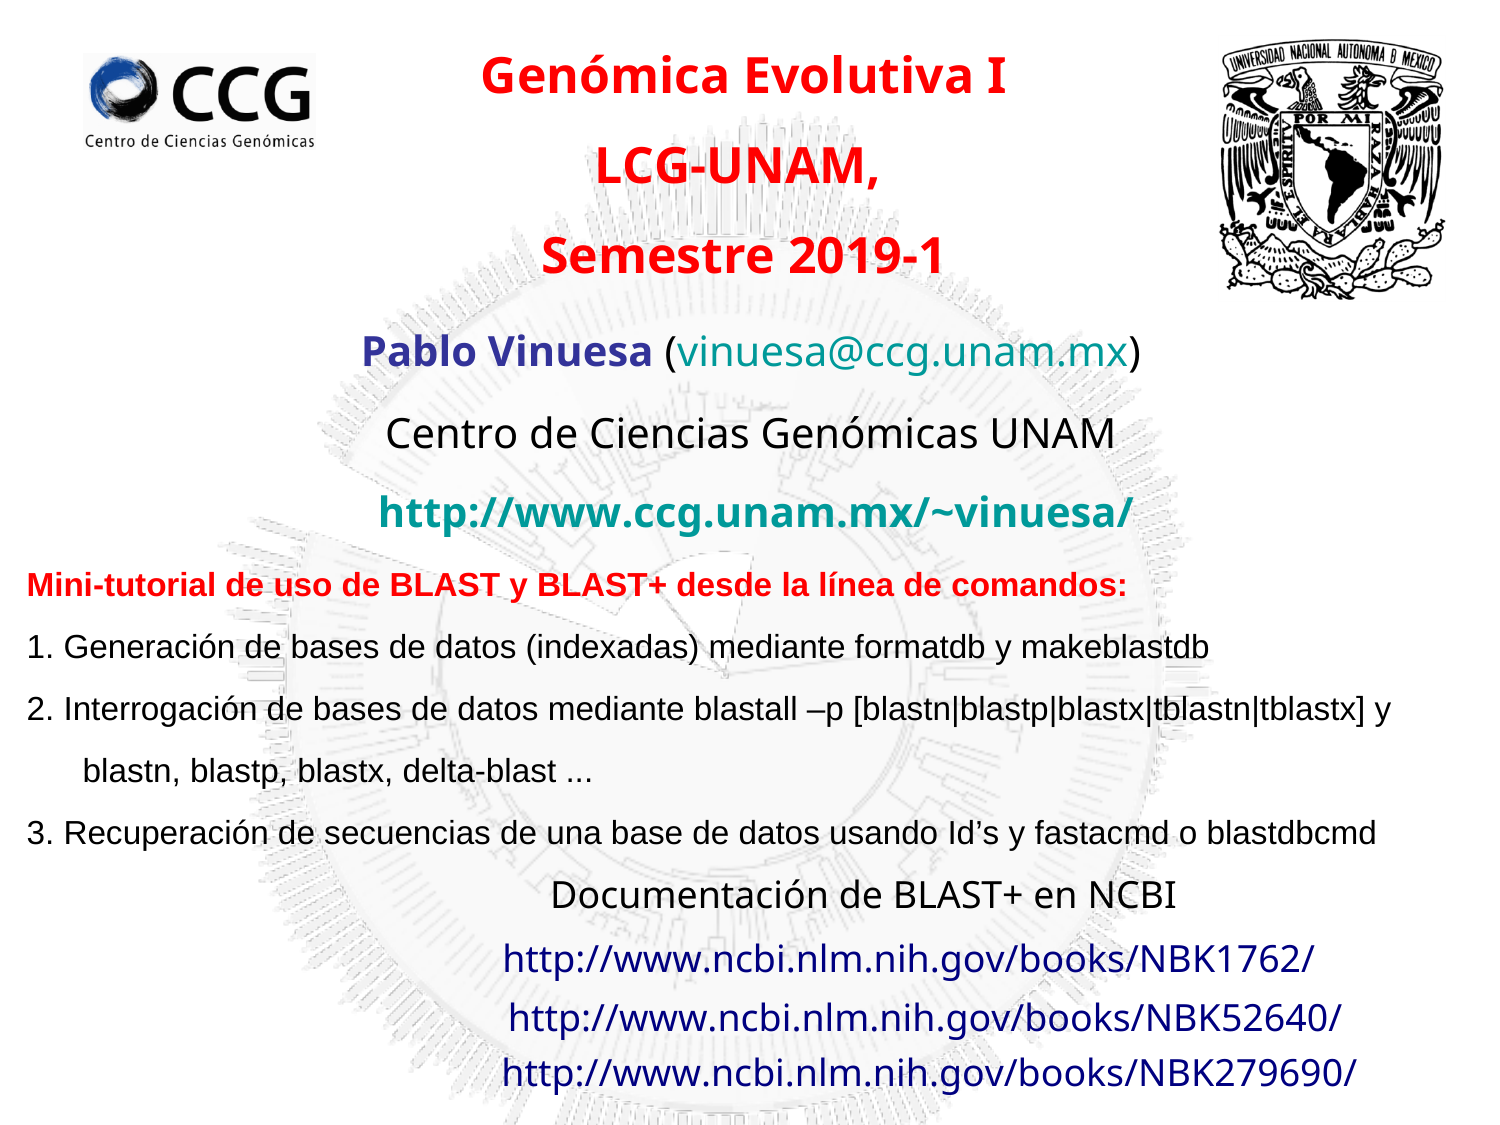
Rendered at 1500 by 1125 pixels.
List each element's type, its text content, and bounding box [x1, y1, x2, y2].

picture [1218, 35, 1446, 302]
text_box http://www.ncbi.nlm.nih.gov/books/NBK279690/ [486, 1041, 1453, 1109]
text_box Genómica Evolutiva I LCG-UNAM, Semestre 2019-1 [212, 5, 1276, 289]
text_box http://www.ncbi.nlm.nih.gov/books/NBK1762/ [487, 927, 1441, 995]
picture [212, 859, 1232, 1125]
picture [83, 53, 212, 150]
text_box Pablo Vinuesa (vinuesa@ccg.unam.mx) Centro de Ciencias Genómicas UNAM http://www.ccg.unam.mx/~vinuesa/ [146, 289, 1355, 551]
text_box Documentación de BLAST+ en NCBI [535, 864, 1341, 924]
text_box http://www.ncbi.nlm.nih.gov/books/NBK52640/ [493, 986, 1441, 1041]
text_box Mini-tutorial de uso de BLAST y BLAST+ desde la línea de comandos: 1. Generación de bases de datos (indexadas) mediante formatdb y makeblastdb 2. Interrogación de bases de datos mediante blastall –p [blastn|blastp|blastx|tblastn|tblastx] y blastn, blastp, blastx, delta-blast ... 3. Recuperación de secuencias de una base de datos usando Id’s y fastacmd o blastdbcmd [11, 533, 1495, 859]
